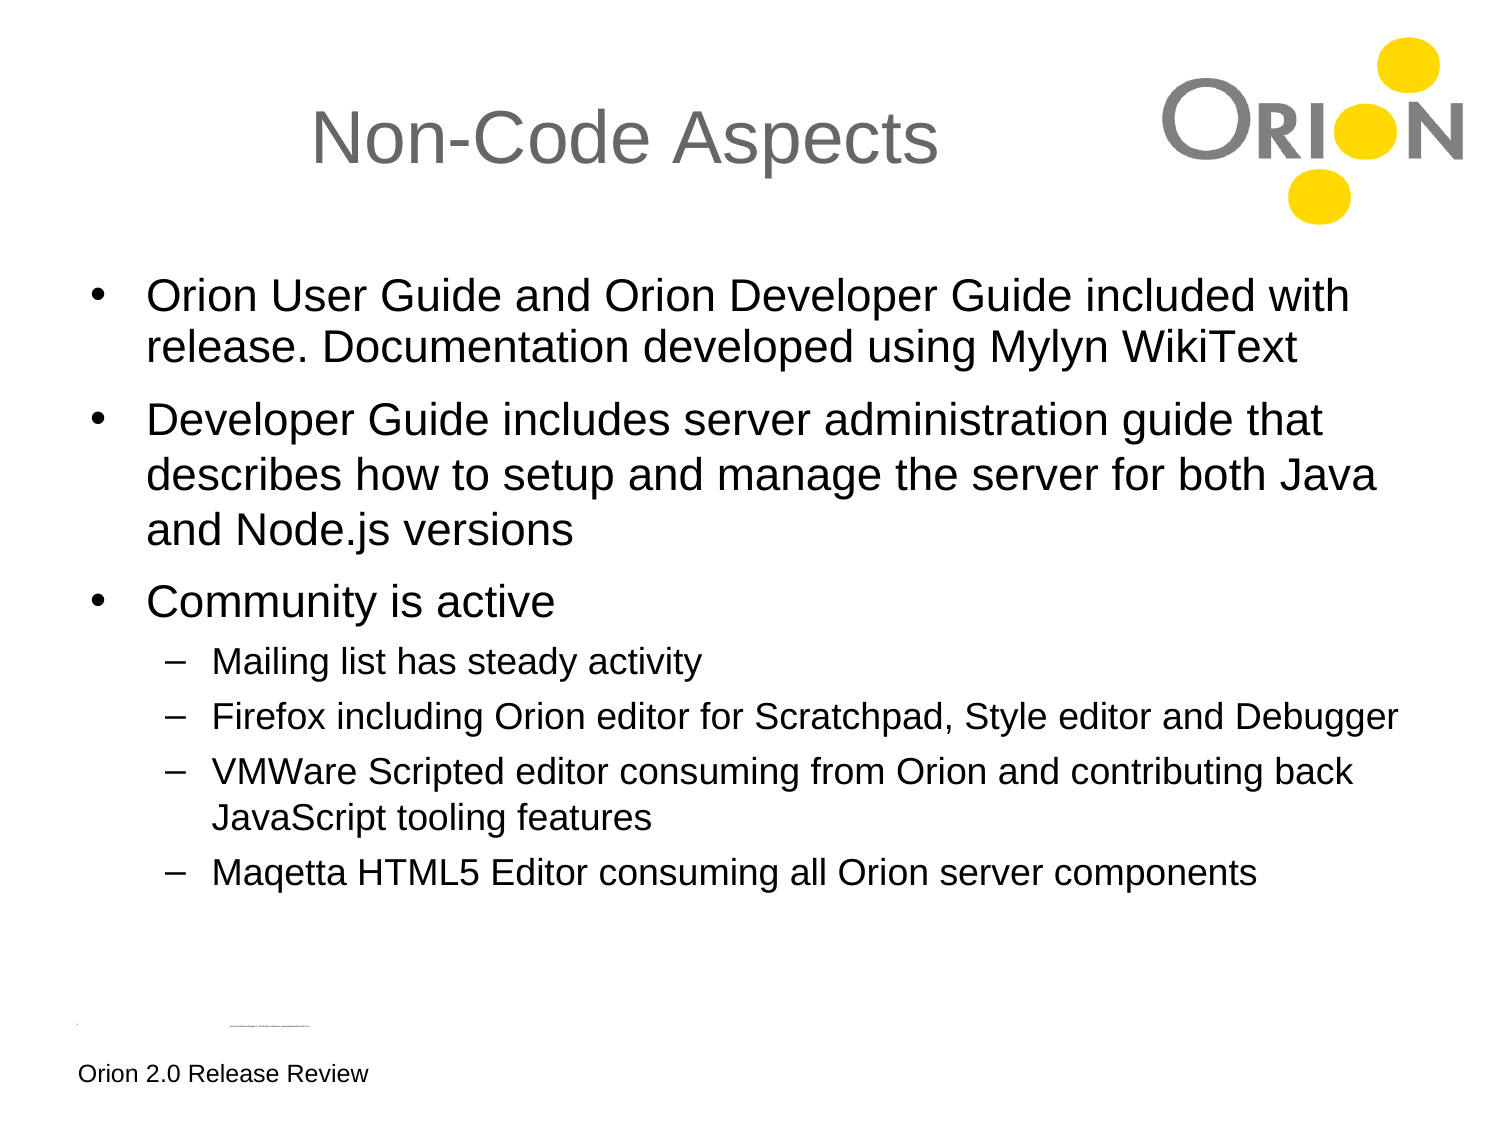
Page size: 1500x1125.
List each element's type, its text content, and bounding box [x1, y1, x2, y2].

list Orion User Guide and Orion Developer Guide included with release. Documentation developed using Mylyn WikiText Developer Guide includes server administration guide that describes how to setup and manage the server for both Java and Node.js versions Community is active Mailing list has steady activity Firefox including Orion editor for Scratchpad, Style editor and Debugger VMWare Scripted editor consuming from Orion and contributing back JavaScript tooling features Maqetta HTML5 Editor consuming all Orion server components [75, 262, 1463, 1006]
picture [1162, 37, 1463, 225]
title Non-Code Aspects [74, 45, 1176, 233]
